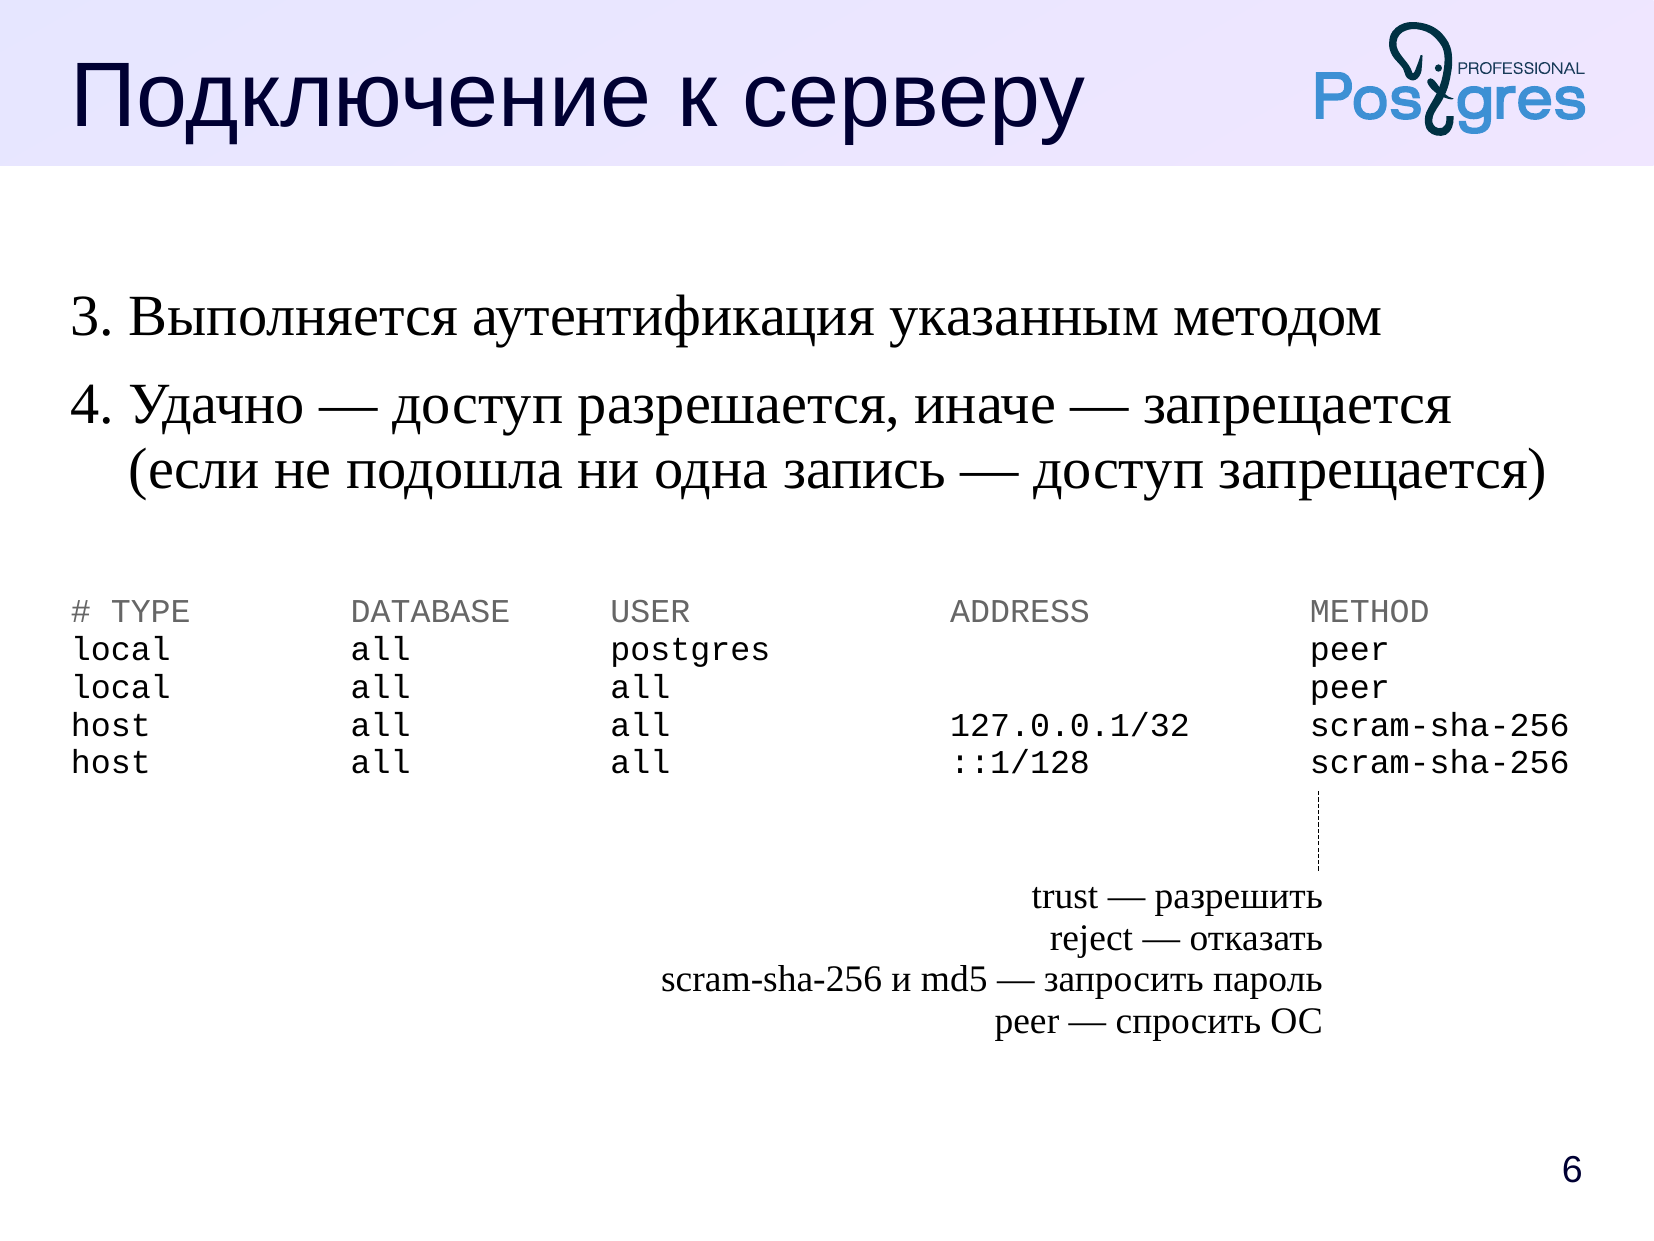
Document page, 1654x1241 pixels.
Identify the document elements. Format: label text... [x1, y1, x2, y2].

text_box trust — разрешить reject — отказать scram-sha-256 и md5 — запросить пароль peer — спросить ОС [646, 867, 1339, 1049]
list 3. Выполняется аутентификация указанным методом 4. Удачно — доступ разрешается, иначе — запрещается (если не подошла ни одна запись — доступ запрещается) # TYPE DATABASE USER ADDRESS METHOD local all postgres peer local all all peer host all all 127.0.0.1/32 scram-sha-256 host all all ::1/128 scram-sha-256 [70, 283, 1583, 1141]
title Подключение к серверу [70, 43, 1276, 147]
